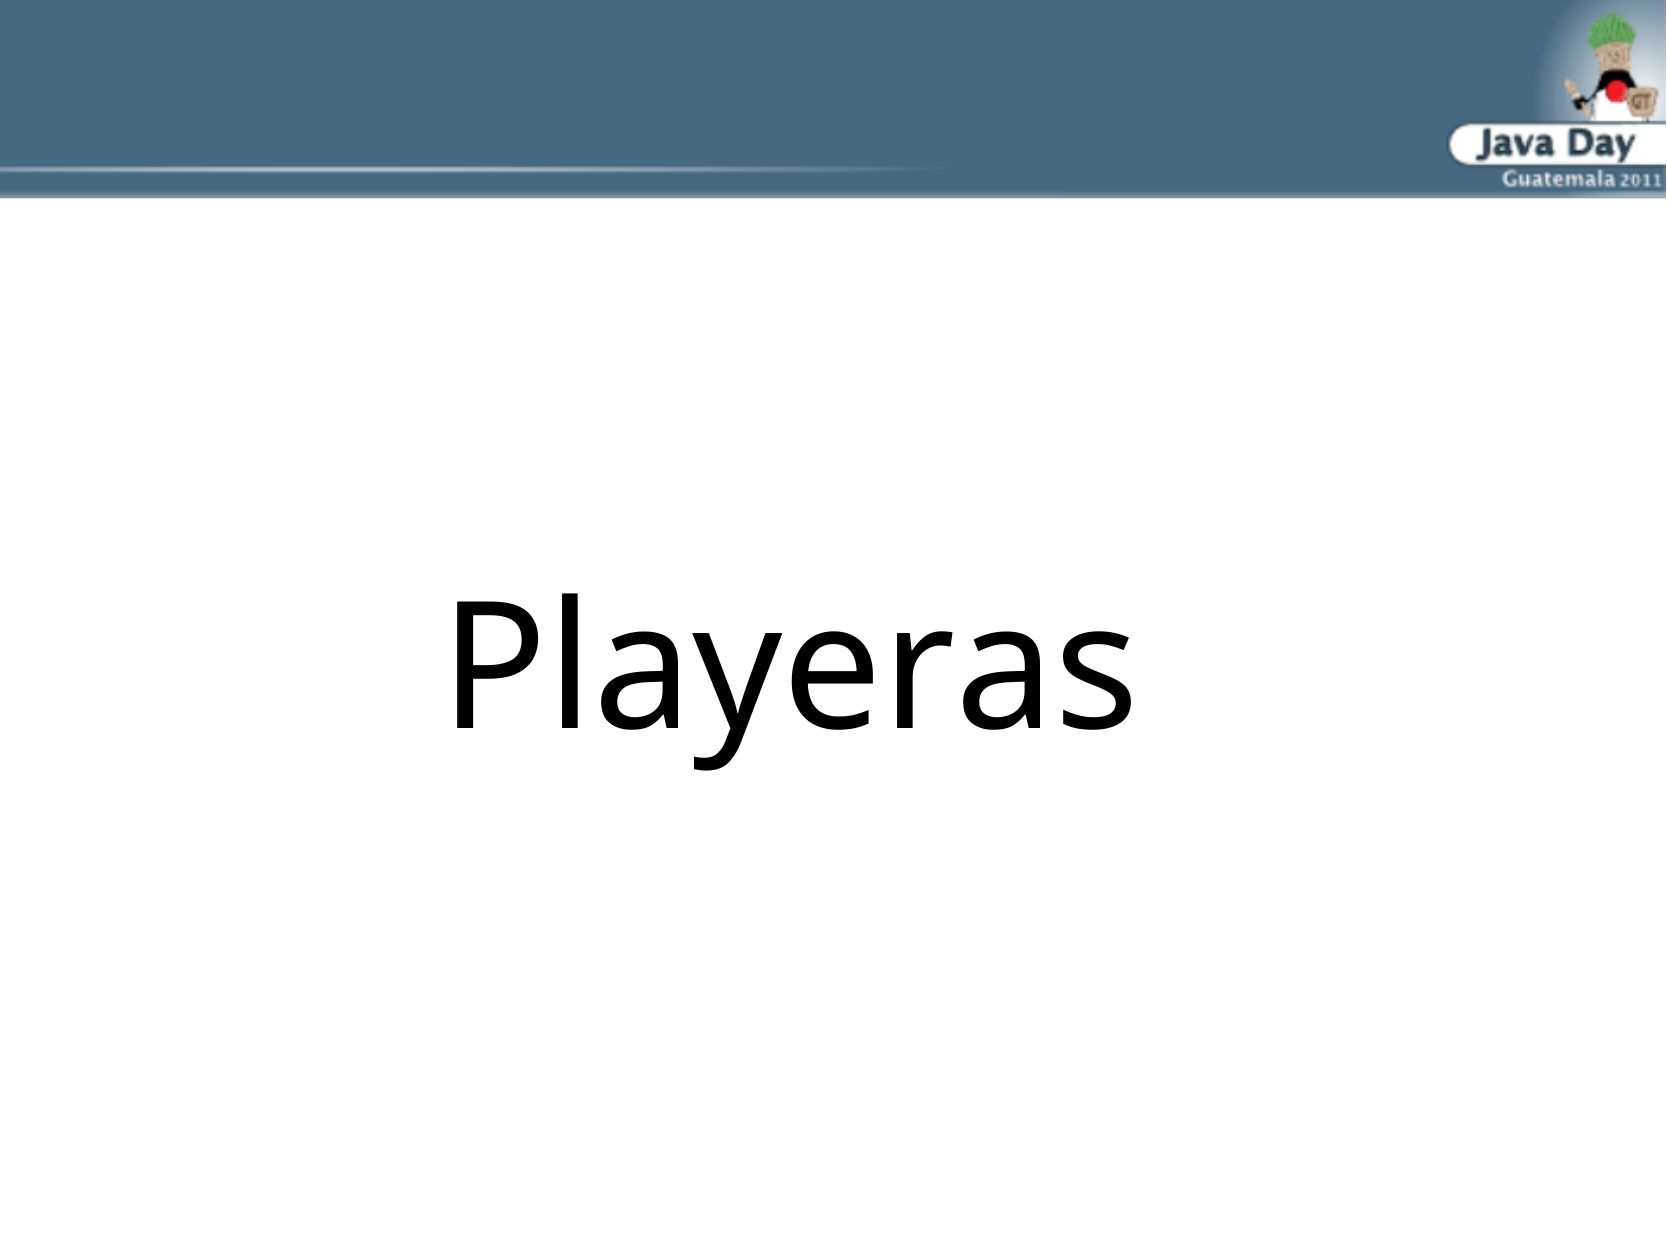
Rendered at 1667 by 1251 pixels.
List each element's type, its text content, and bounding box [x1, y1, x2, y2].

text_box Playeras [440, 566, 1266, 769]
picture [0, 0, 1666, 200]
